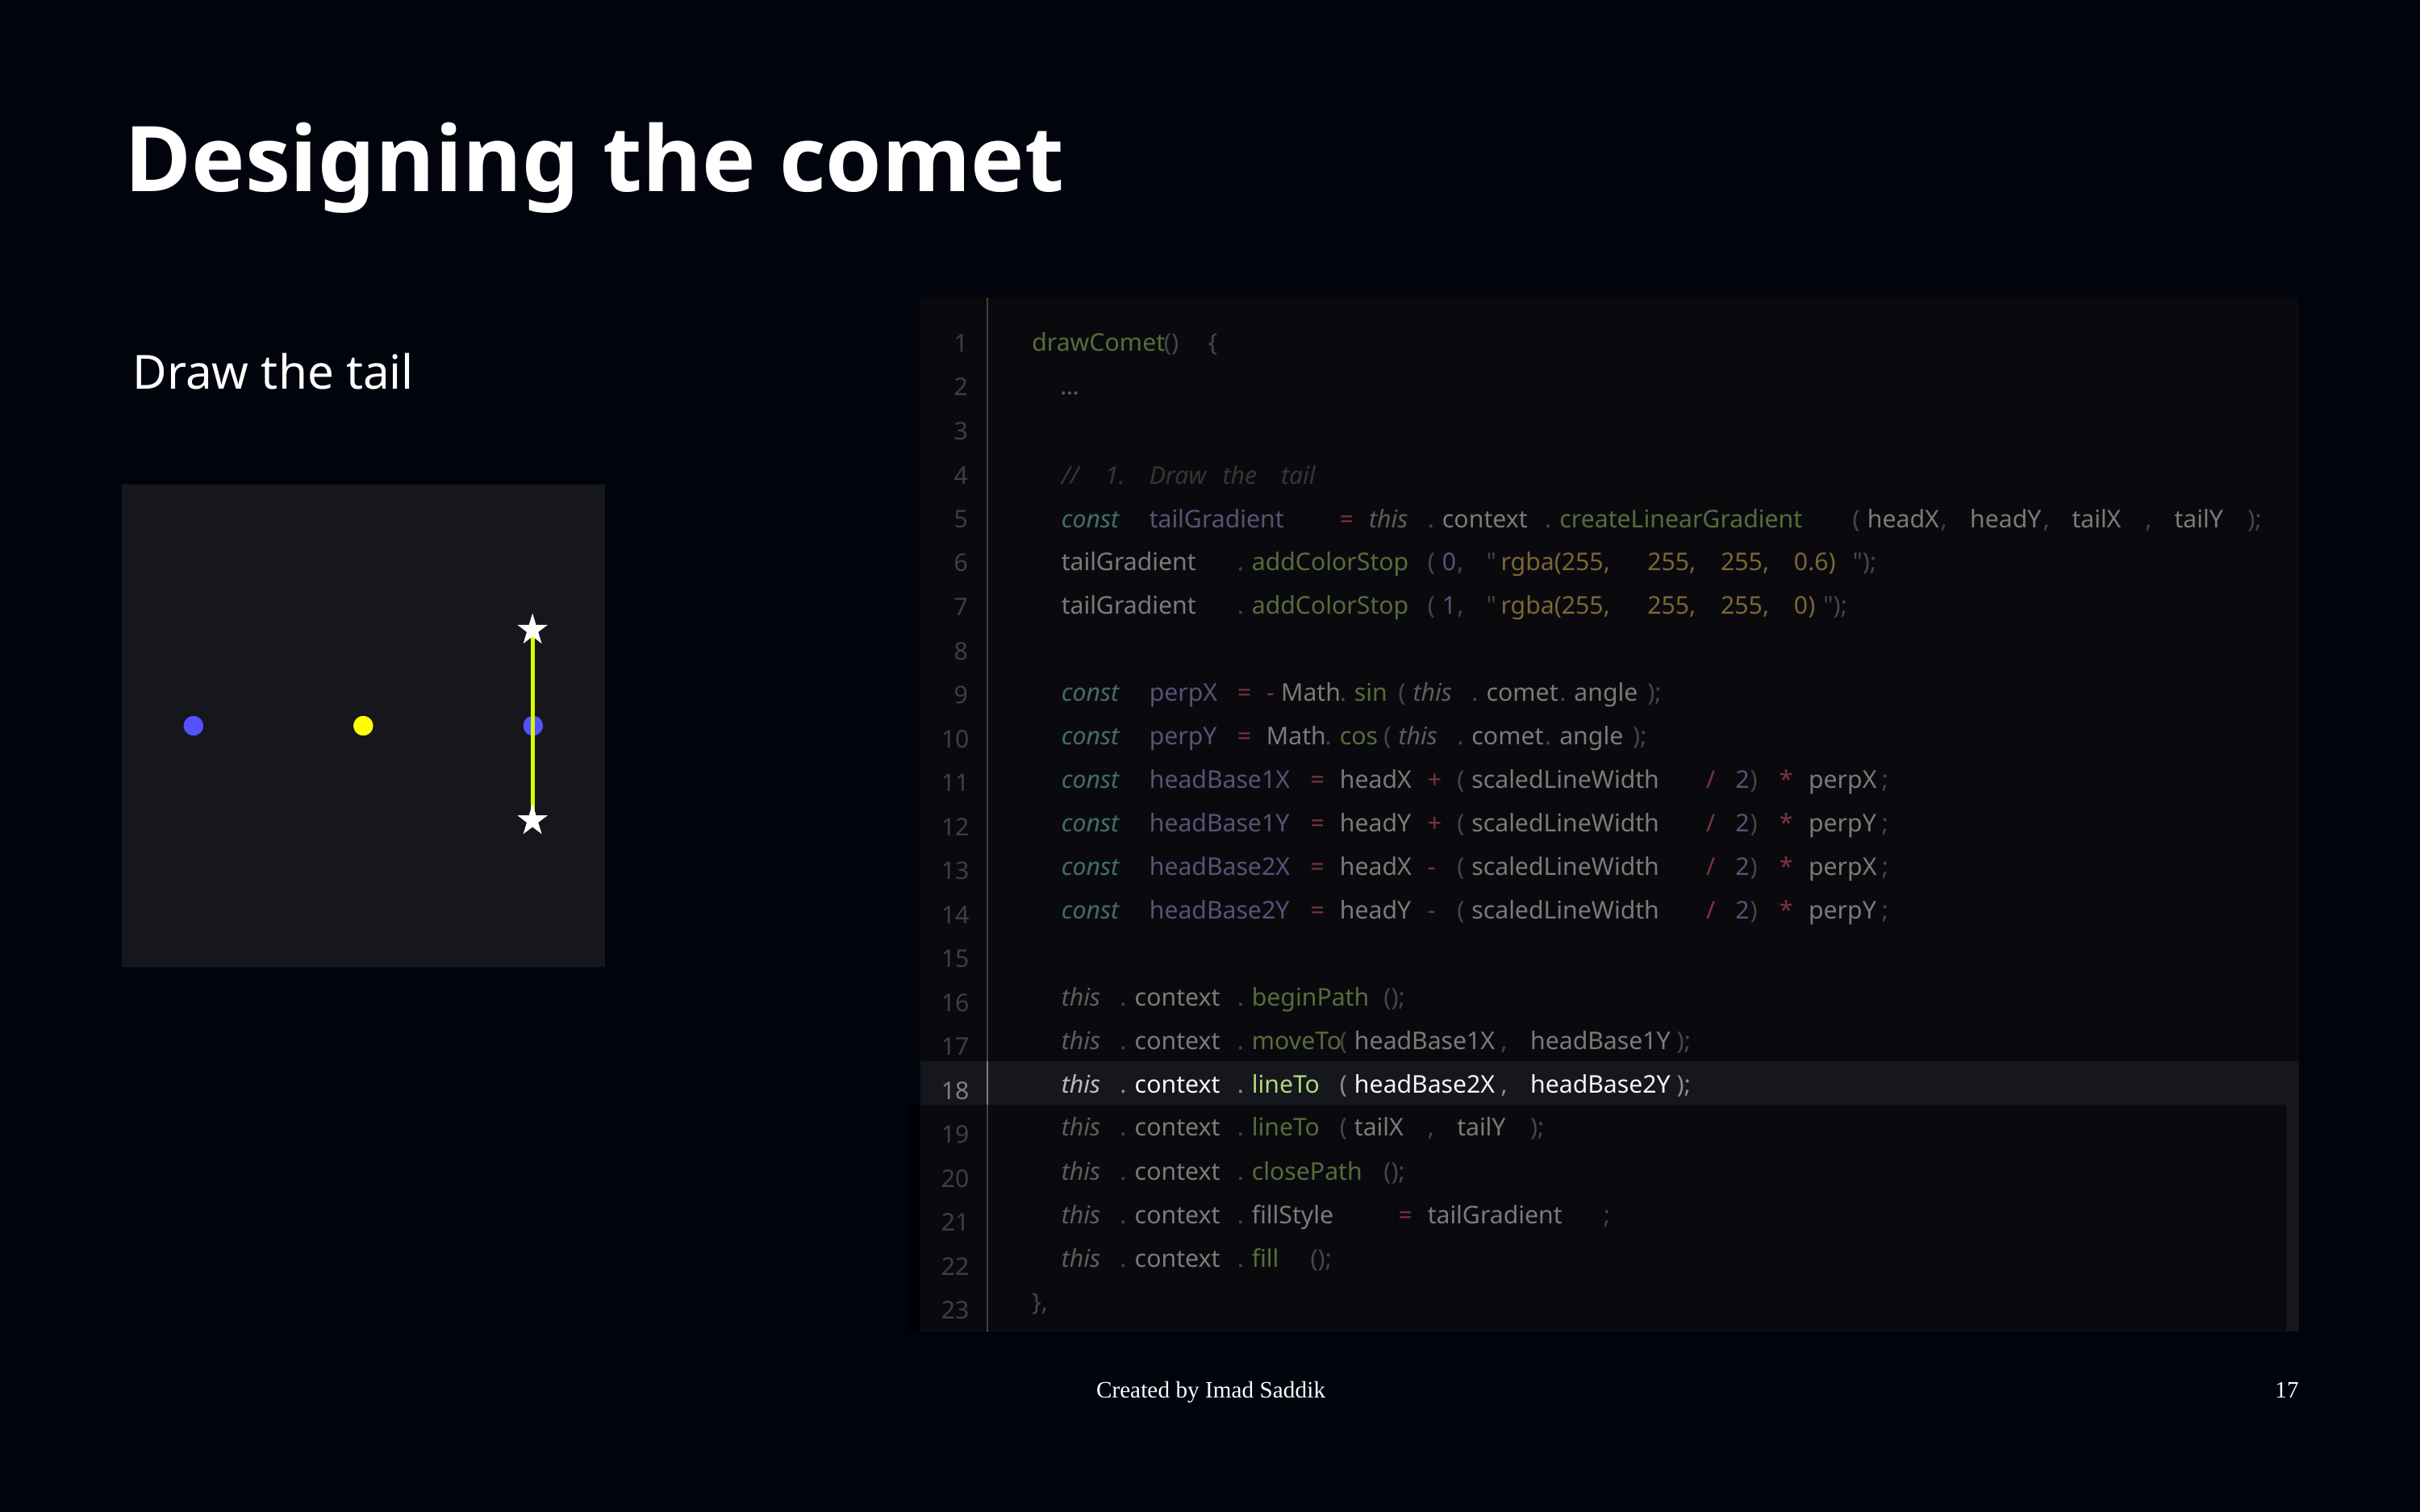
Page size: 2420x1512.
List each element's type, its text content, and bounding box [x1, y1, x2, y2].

picture [920, 297, 2300, 1331]
text_box Draw the tail [121, 301, 817, 399]
picture [121, 484, 606, 968]
text_box [517, 613, 548, 644]
text_box [517, 803, 548, 835]
text_box [907, 1104, 2287, 1331]
text_box Designing the comet [112, 61, 1411, 251]
text_box [920, 297, 2299, 1061]
